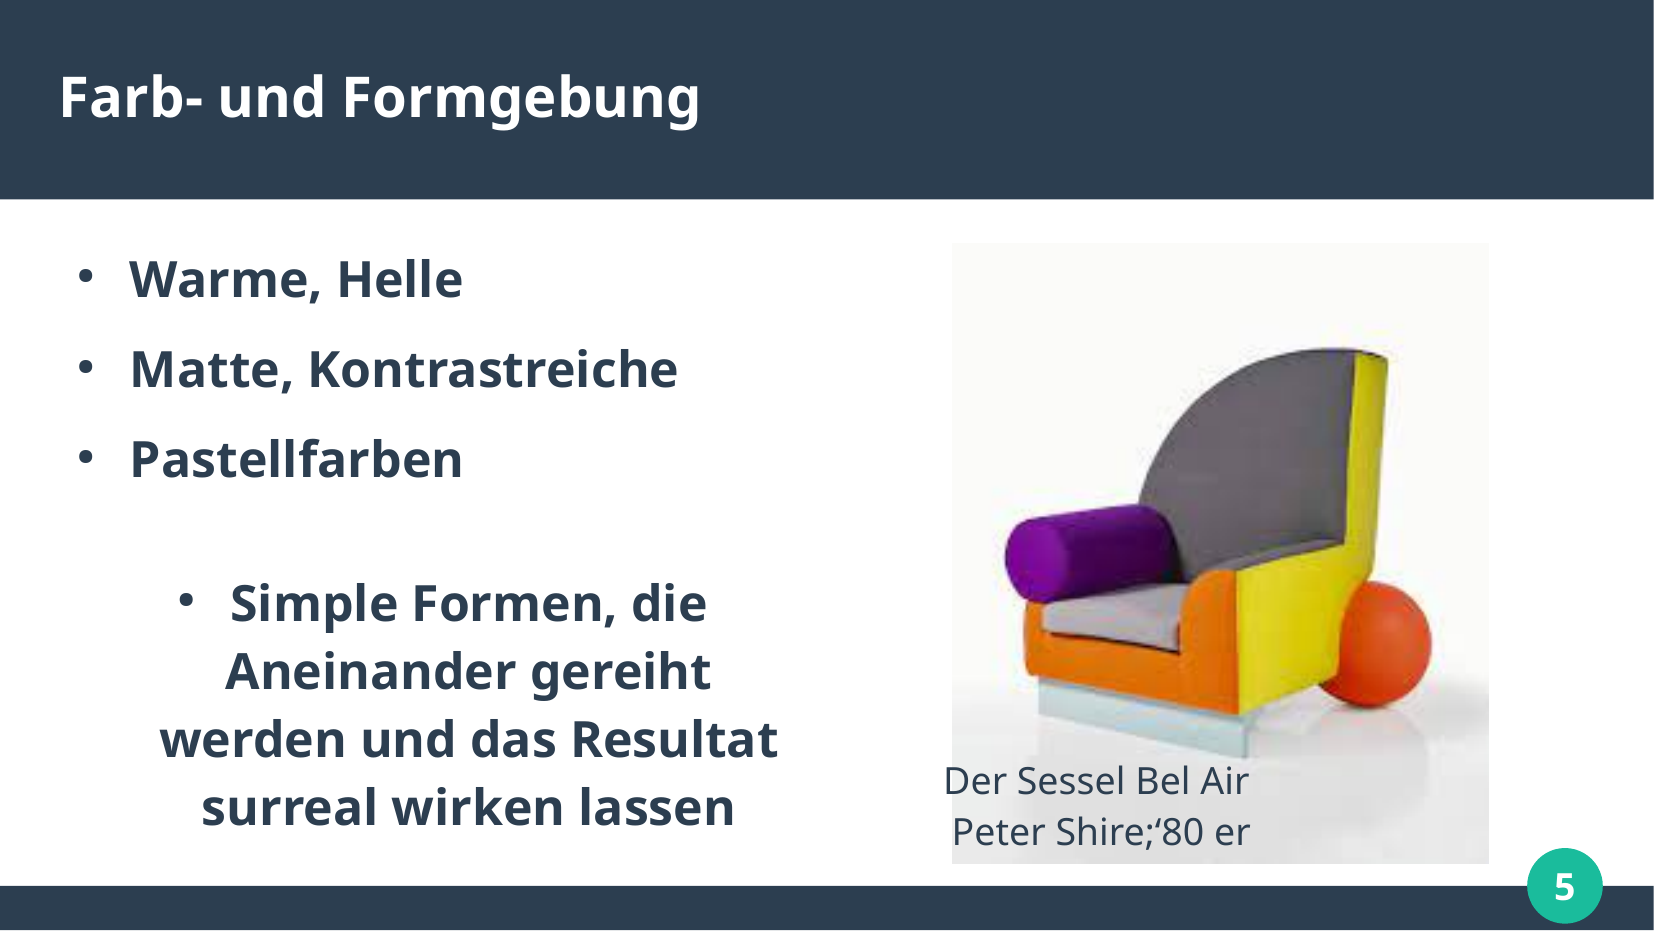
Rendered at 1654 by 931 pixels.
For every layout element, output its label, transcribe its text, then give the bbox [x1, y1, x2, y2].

text_box Der Sessel Bel Air Peter Shire;‘80 er [844, 754, 1359, 857]
list Simple Formen, die Aneinander gereiht werden und das Resultat surreal wirken lassen [59, 567, 809, 864]
picture [952, 243, 1489, 864]
list Warme, Helle Matte, Kontrastreiche Pastellfarben [59, 243, 809, 540]
title Farb- und Formgebung [59, 37, 1595, 155]
